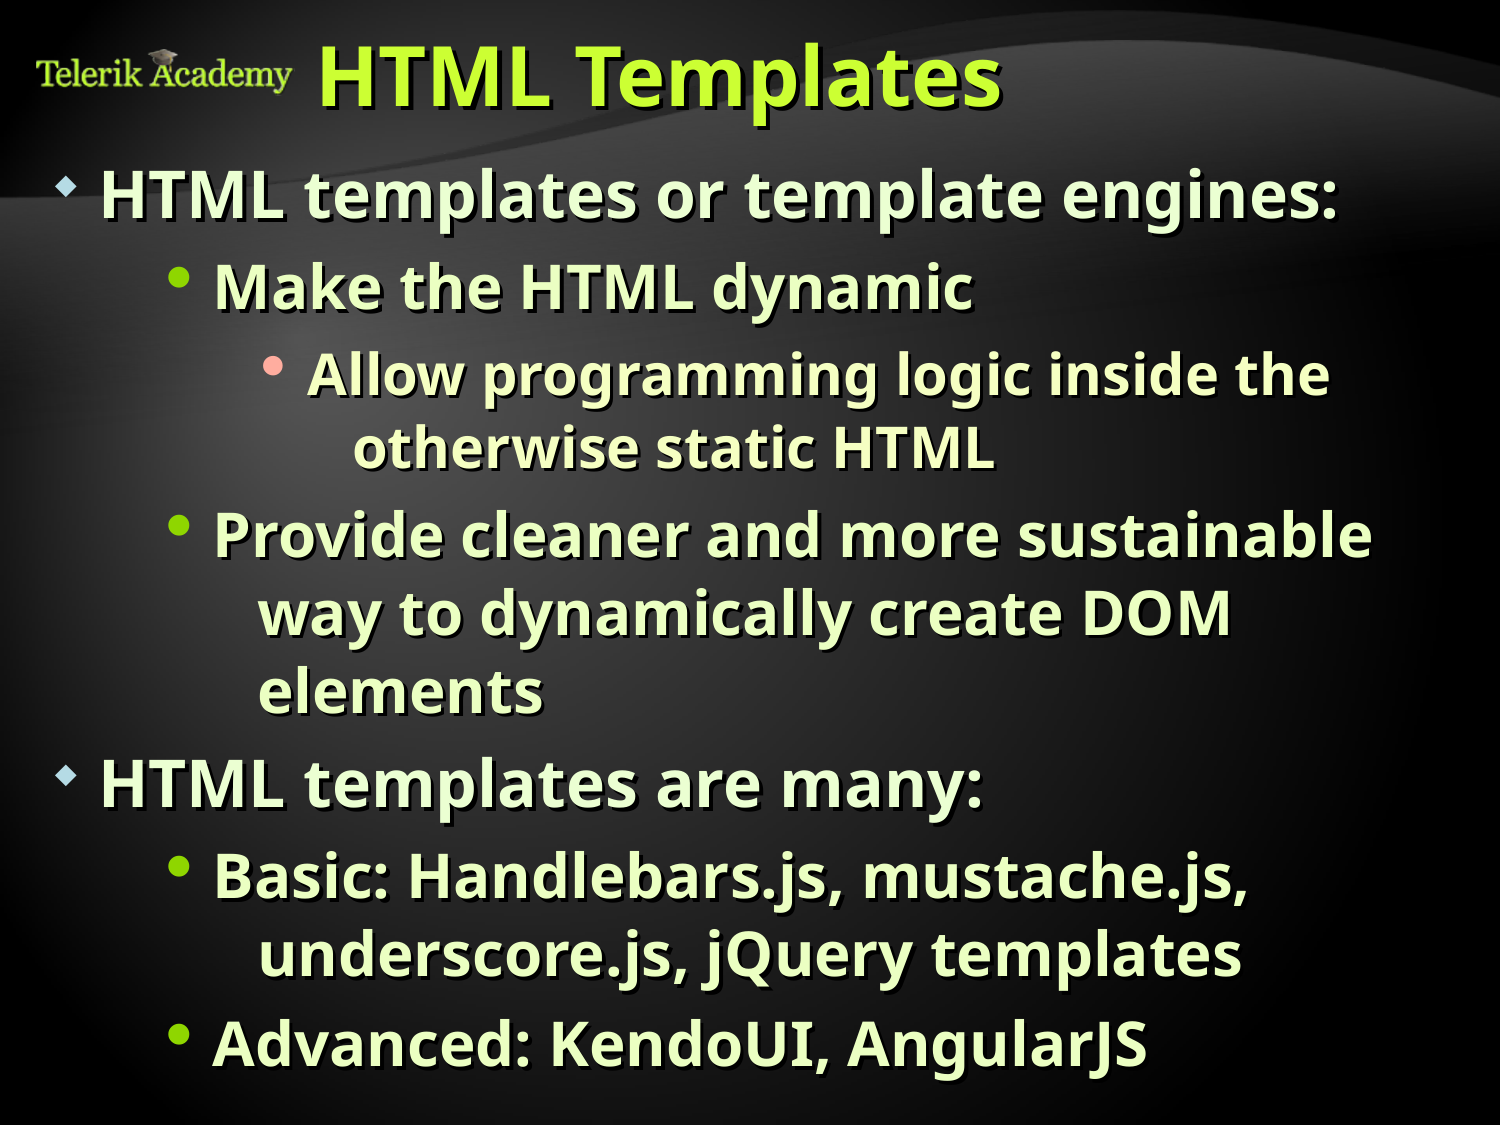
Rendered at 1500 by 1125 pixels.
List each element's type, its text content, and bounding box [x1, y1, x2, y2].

title HTML Templates [300, 12, 1463, 141]
list HTML templates or template engines: Make the HTML dynamic Allow programming logic inside the otherwise static HTML Provide cleaner and more sustainable way to dynamically create DOM elements HTML templates are many: Basic: Handlebars.js, mustache.js, underscore.js, jQuery templates Advanced: KendoUI, AngularJS [37, 141, 1463, 1092]
